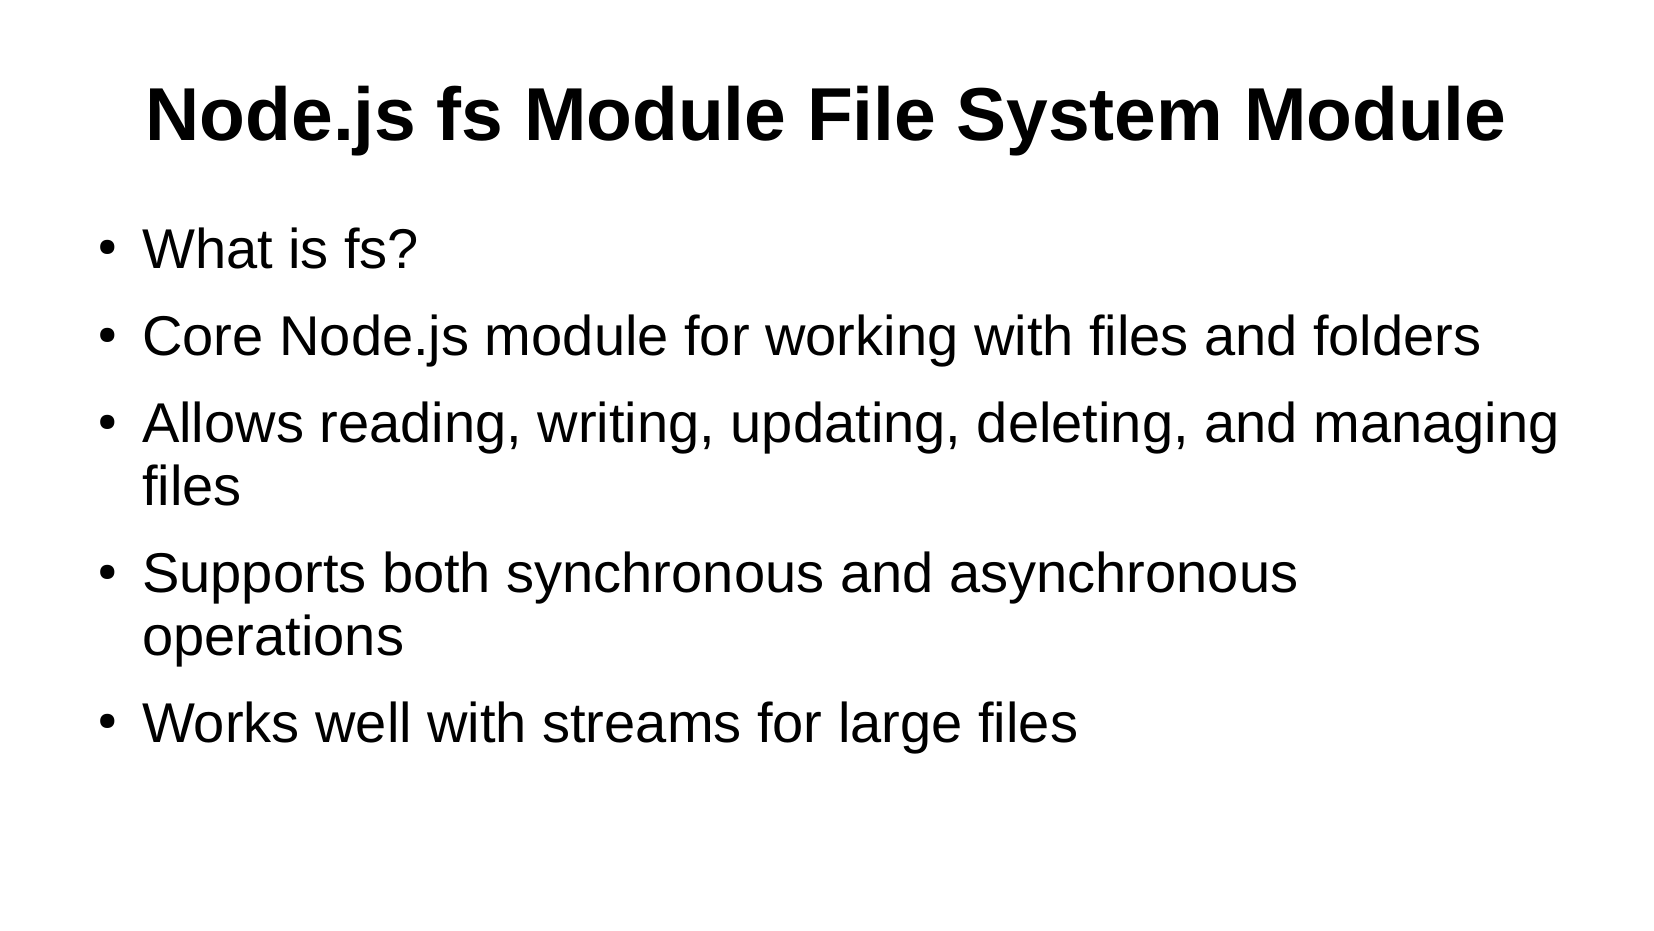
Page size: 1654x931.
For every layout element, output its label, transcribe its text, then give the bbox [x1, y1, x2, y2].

list What is fs? Core Node.js module for working with files and folders Allows reading, writing, updating, deleting, and managing files Supports both synchronous and asynchronous operations Works well with streams for large files [82, 217, 1571, 758]
title Node.js fs Module File System Module [82, 37, 1571, 193]
